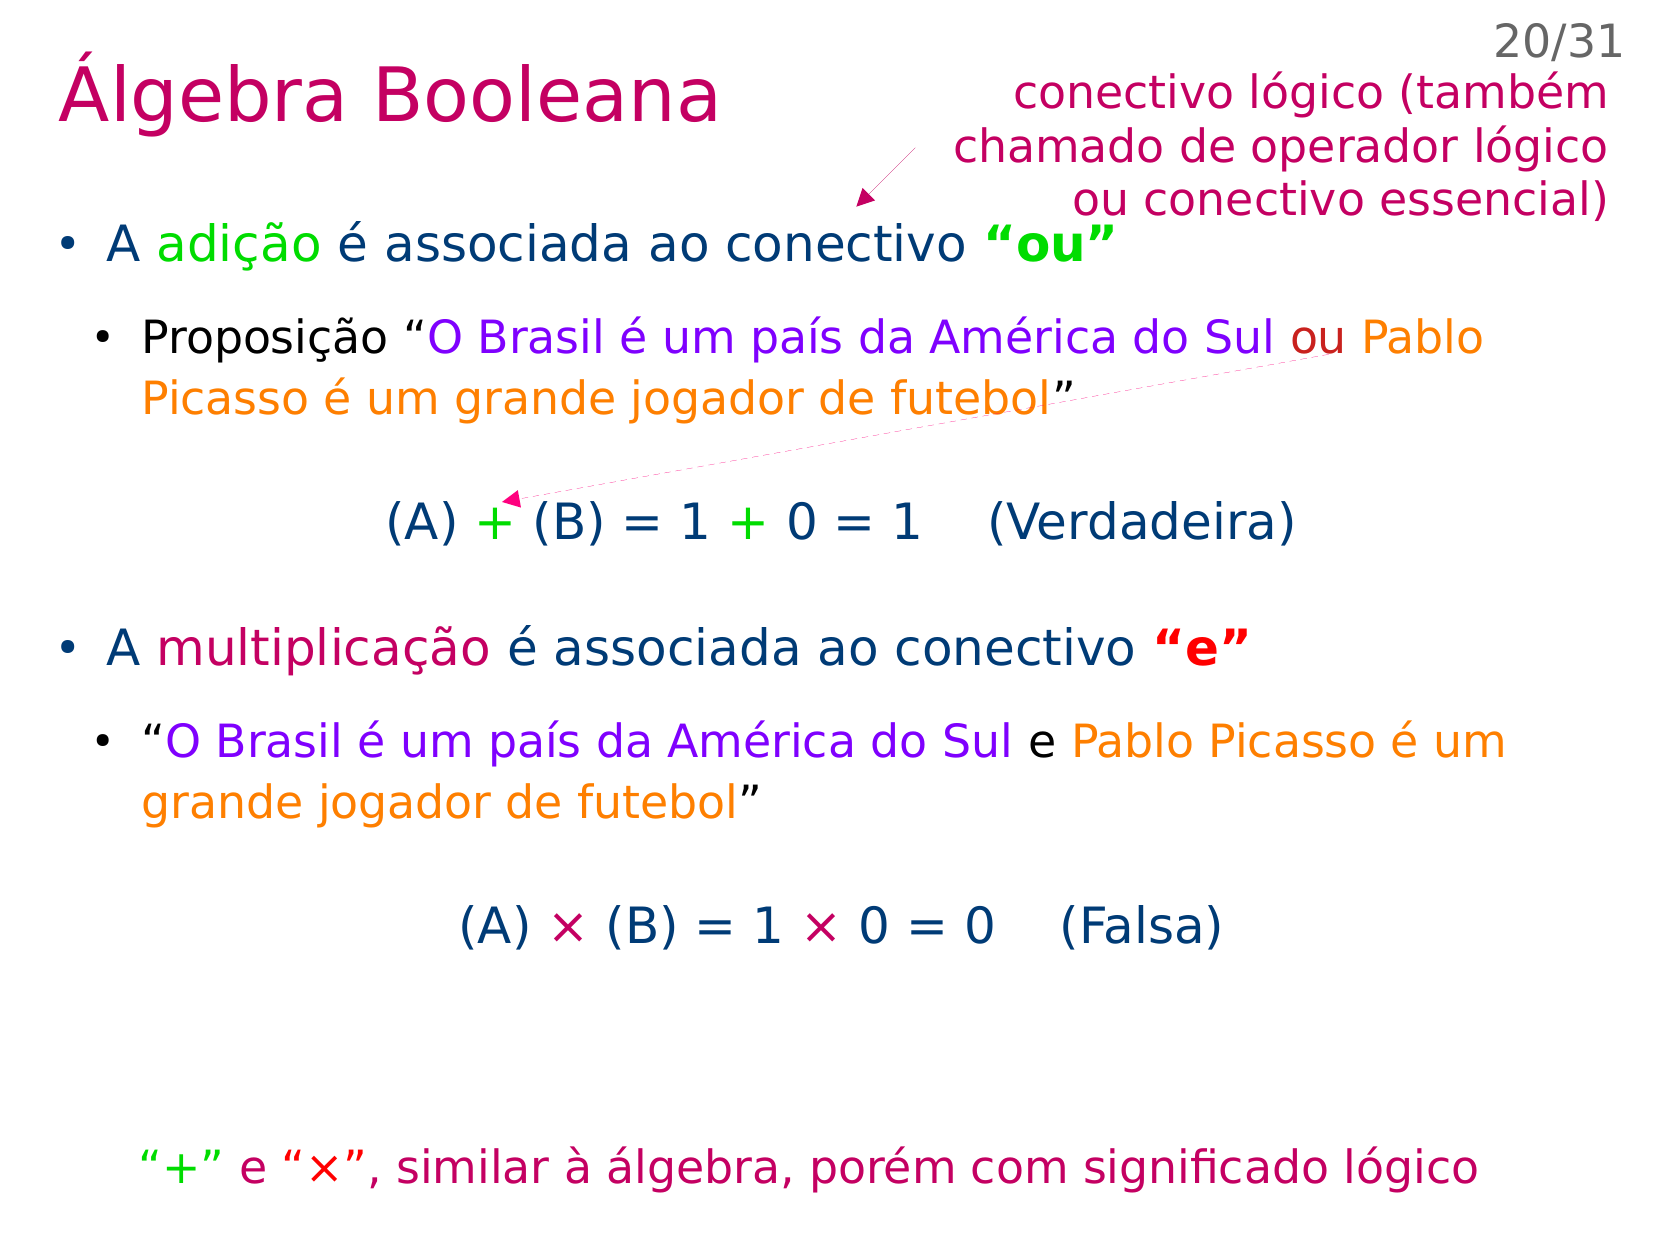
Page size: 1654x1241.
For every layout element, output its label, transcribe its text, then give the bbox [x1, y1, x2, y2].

title Álgebra Booleana [59, 29, 1625, 148]
list A adição é associada ao conectivo “ou” Proposição “O Brasil é um país da América do Sul ou Pablo Picasso é um grande jogador de futebol” (A) + (B) = 1 + 0 = 1 (Verdadeira) A multiplicação é associada ao conectivo “e” “O Brasil é um país da América do Sul e Pablo Picasso é um grande jogador de futebol” (A) × (B) = 1 × 0 = 0 (Falsa) [59, 206, 1625, 1211]
text_box conectivo lógico (também chamado de operador lógico ou conectivo essencial) [915, 59, 1625, 234]
text_box “+” e “×”, similar à álgebra, porém com significado lógico [124, 1133, 1583, 1216]
